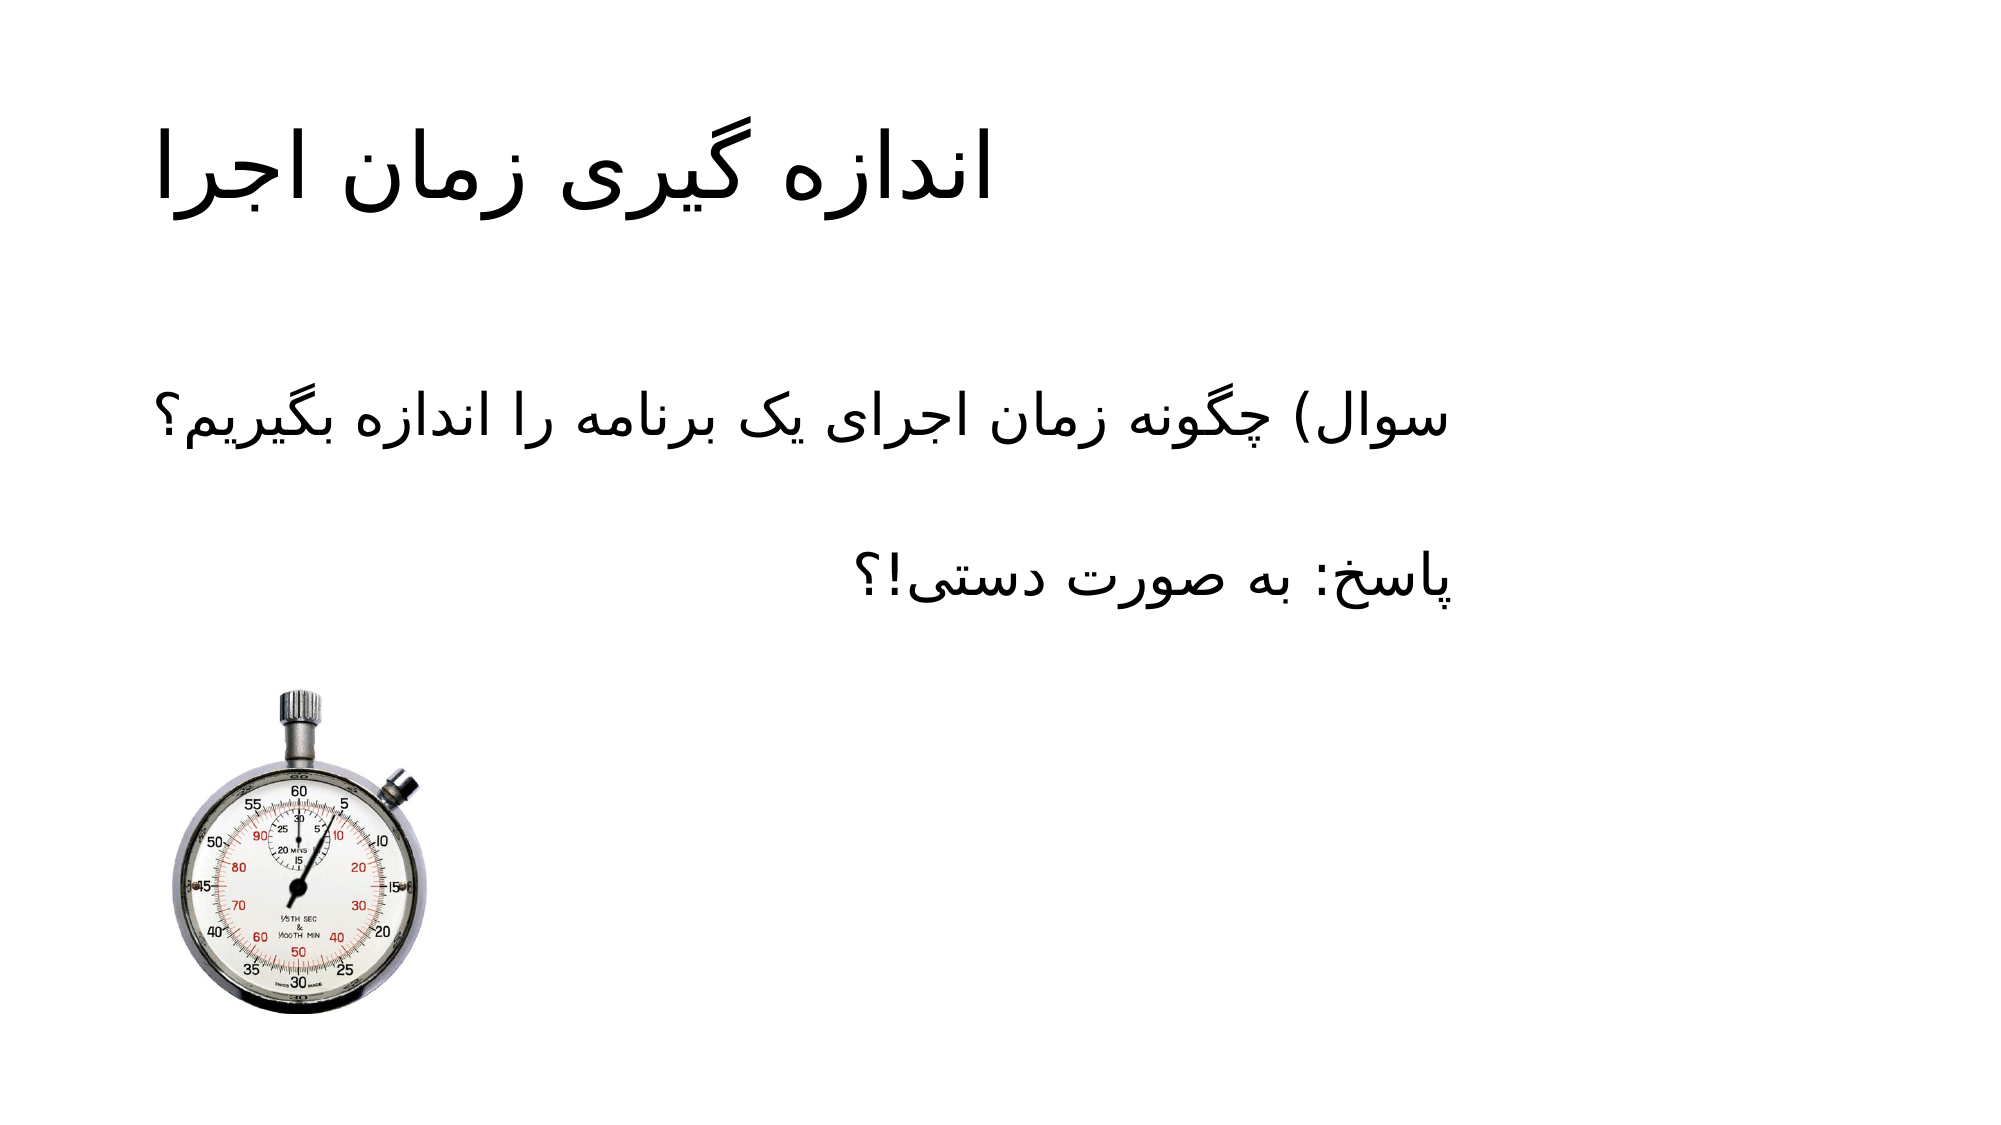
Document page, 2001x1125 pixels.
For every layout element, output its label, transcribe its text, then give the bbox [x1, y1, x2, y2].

title اندازه گیری زمان اجرا [137, 59, 1863, 278]
list سوال) چگونه زمان اجرای یک برنامه را اندازه بگیریم؟ پاسخ: به صورت دستی!؟ [137, 299, 1863, 1014]
picture [137, 689, 466, 1014]
